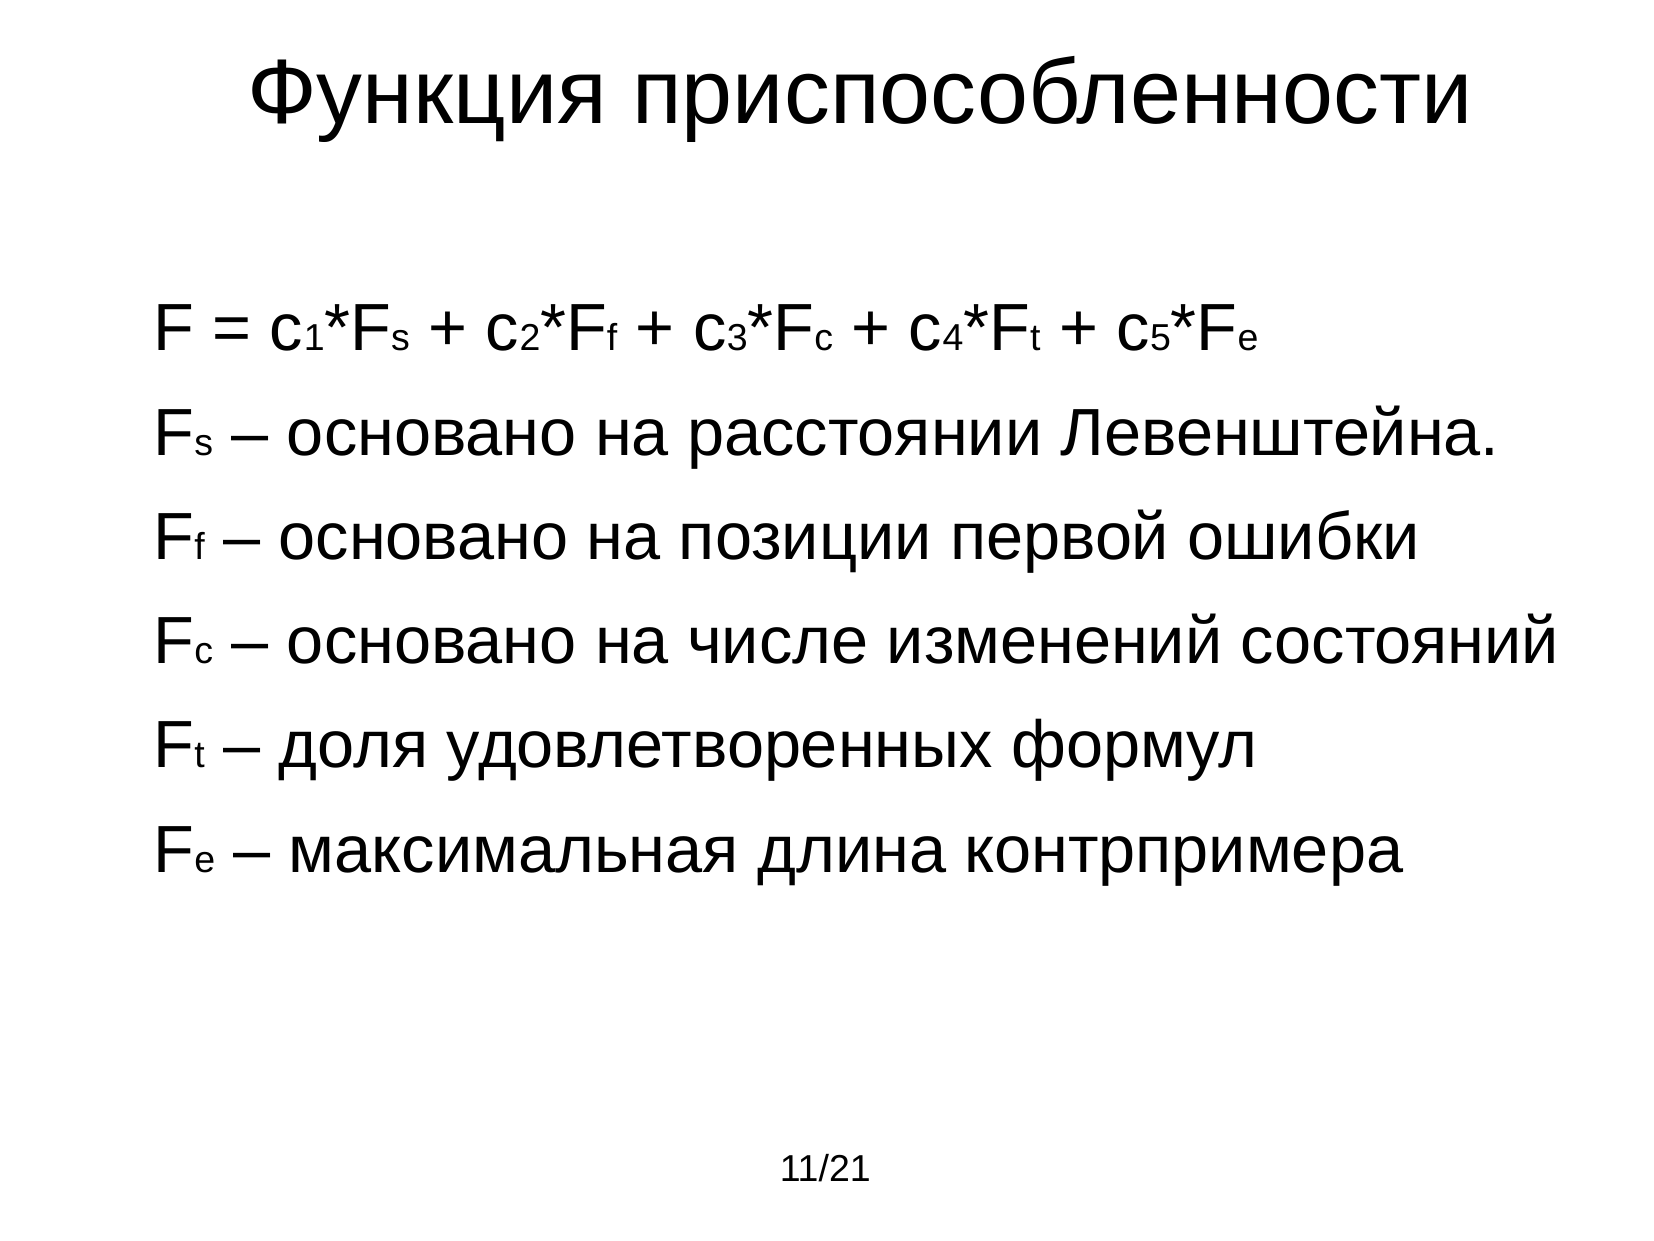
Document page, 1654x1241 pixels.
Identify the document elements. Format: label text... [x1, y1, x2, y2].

title Функция приспособленности [116, 0, 1606, 196]
list F = c1*Fs + c2*Ff + c3*Fc + c4*Ft + c5*Fe Fs – основано на расстоянии Левенштейна. Ff – основано на позиции первой ошибки Fc – основано на числе изменений состояний Ft – доля удовлетворенных формул Fe – максимальная длина контрпримера [82, 290, 1571, 1010]
text_box 11/21 [765, 1140, 901, 1197]
